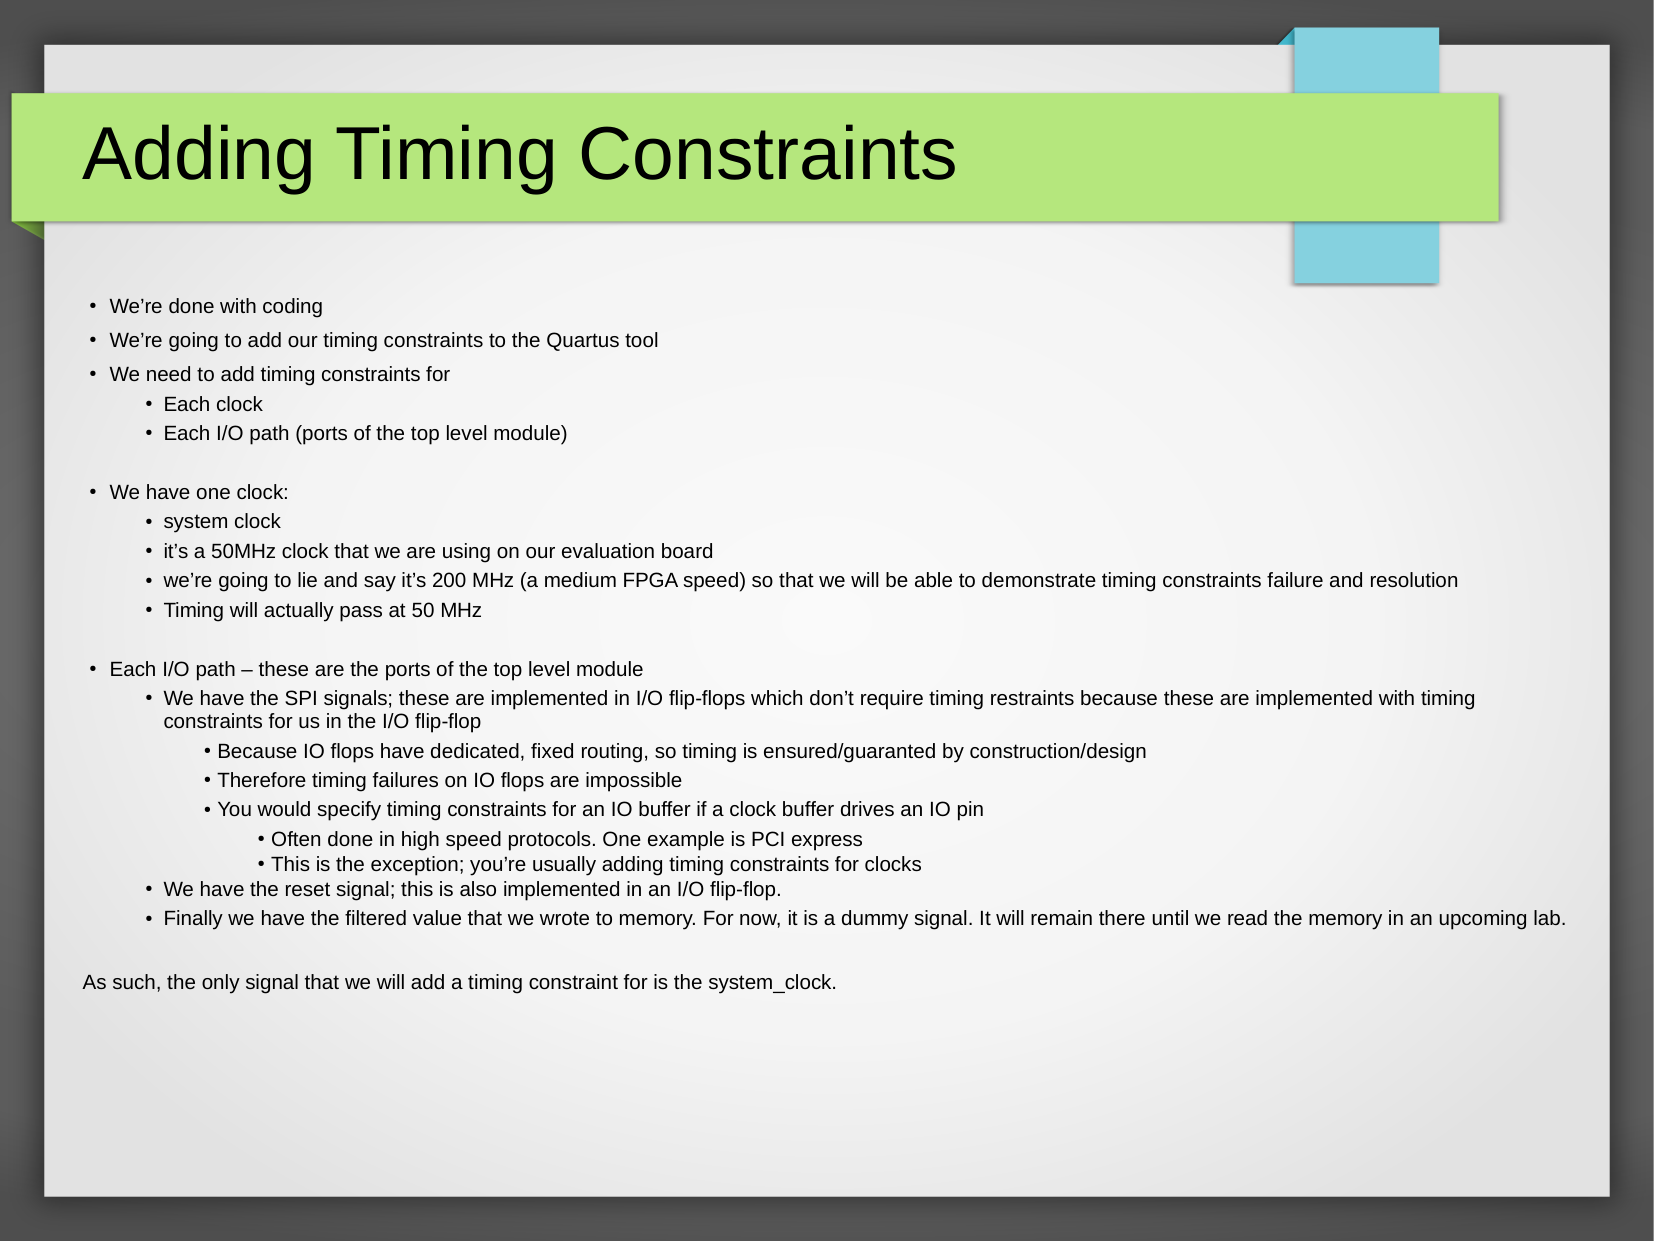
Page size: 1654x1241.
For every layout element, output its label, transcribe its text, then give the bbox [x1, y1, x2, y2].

title Adding Timing Constraints [82, 94, 1264, 213]
picture [0, 0, 1654, 1241]
list We’re done with coding We’re going to add our timing constraints to the Quartus tool We need to add timing constraints for Each clock Each I/O path (ports of the top level module) We have one clock: system clock it’s a 50MHz clock that we are using on our evaluation board we’re going to lie and say it’s 200 MHz (a medium FPGA speed) so that we will be able to demonstrate timing constraints failure and resolution Timing will actually pass at 50 MHz Each I/O path – these are the ports of the top level module We have the SPI signals; these are implemented in I/O flip-flops which don’t require timing restraints because these are implemented with timing constraints for us in the I/O flip-flop Because IO flops have dedicated, fixed routing, so timing is ensured/guaranted by construction/design Therefore timing failures on IO flops are impossible You would specify timing constraints for an IO buffer if a clock buffer drives an IO pin Often done in high speed protocols. One example is PCI express This is the exception; you’re usually adding timing constraints for clocks We have the reset signal; this is also implemented in an I/O flip-flop. Finally we have the filtered value that we wrote to memory. For now, it is a dummy signal. It will remain there until we read the memory in an upcoming lab. As such, the only signal that we will add a timing constraint for is the system_clock. [82, 295, 1571, 1015]
